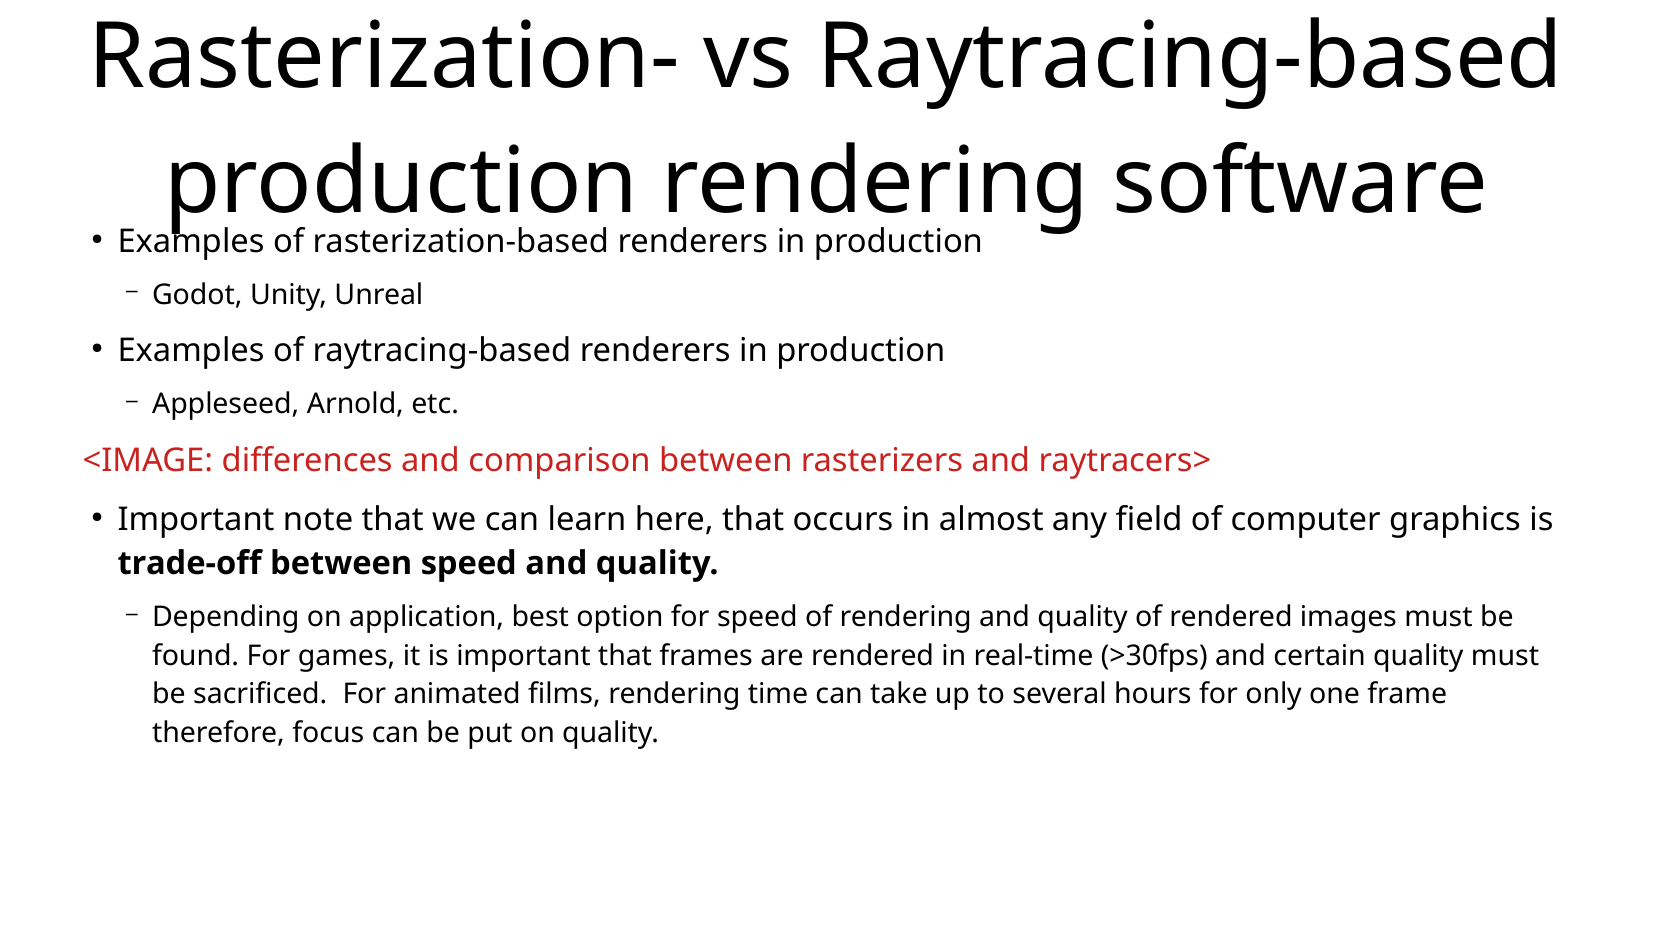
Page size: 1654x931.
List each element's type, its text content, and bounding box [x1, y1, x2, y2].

list Examples of rasterization-based renderers in production Godot, Unity, Unreal Examples of raytracing-based renderers in production Appleseed, Arnold, etc. <IMAGE: differences and comparison between rasterizers and raytracers> Important note that we can learn here, that occurs in almost any field of computer graphics is trade-off between speed and quality. Depending on application, best option for speed of rendering and quality of rendered images must be found. For games, it is important that frames are rendered in real-time (>30fps) and certain quality must be sacrificed. For animated films, rendering time can take up to several hours for only one frame therefore, focus can be put on quality. [82, 217, 1571, 758]
title Rasterization- vs Raytracing-based production rendering software [82, 0, 1571, 217]
